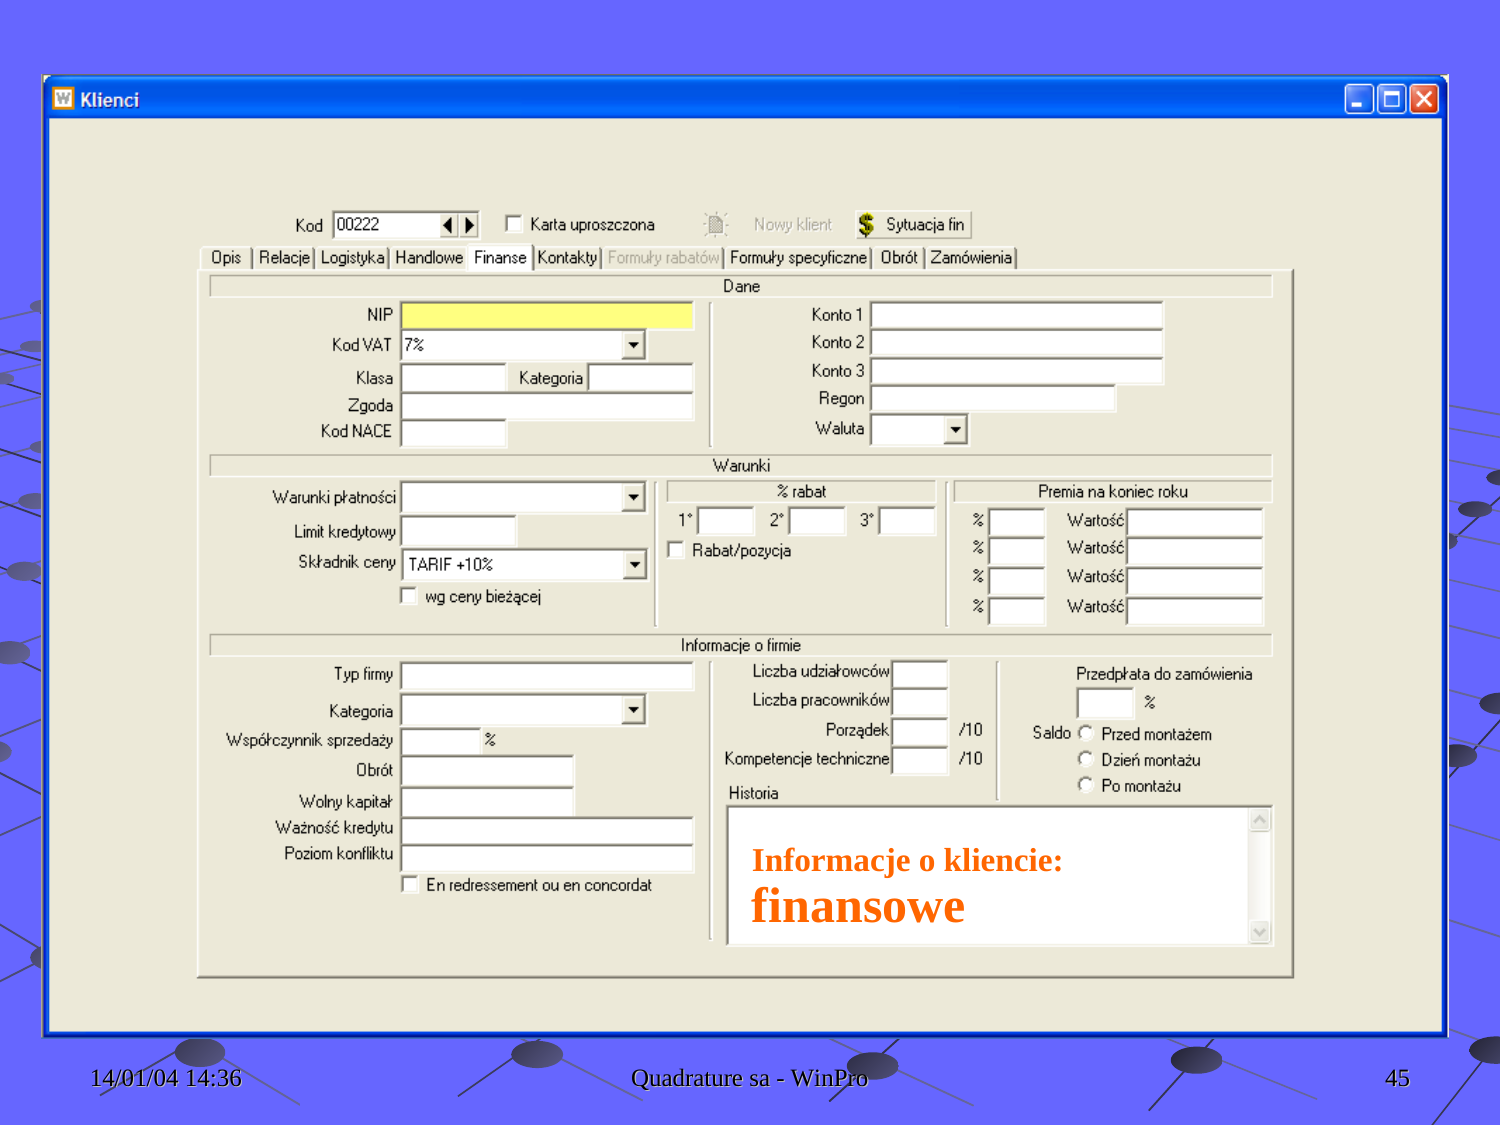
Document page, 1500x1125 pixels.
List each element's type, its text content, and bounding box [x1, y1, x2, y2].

picture [41, 74, 1449, 1039]
text_box Informacje o kliencie: finansowe [751, 829, 1246, 933]
